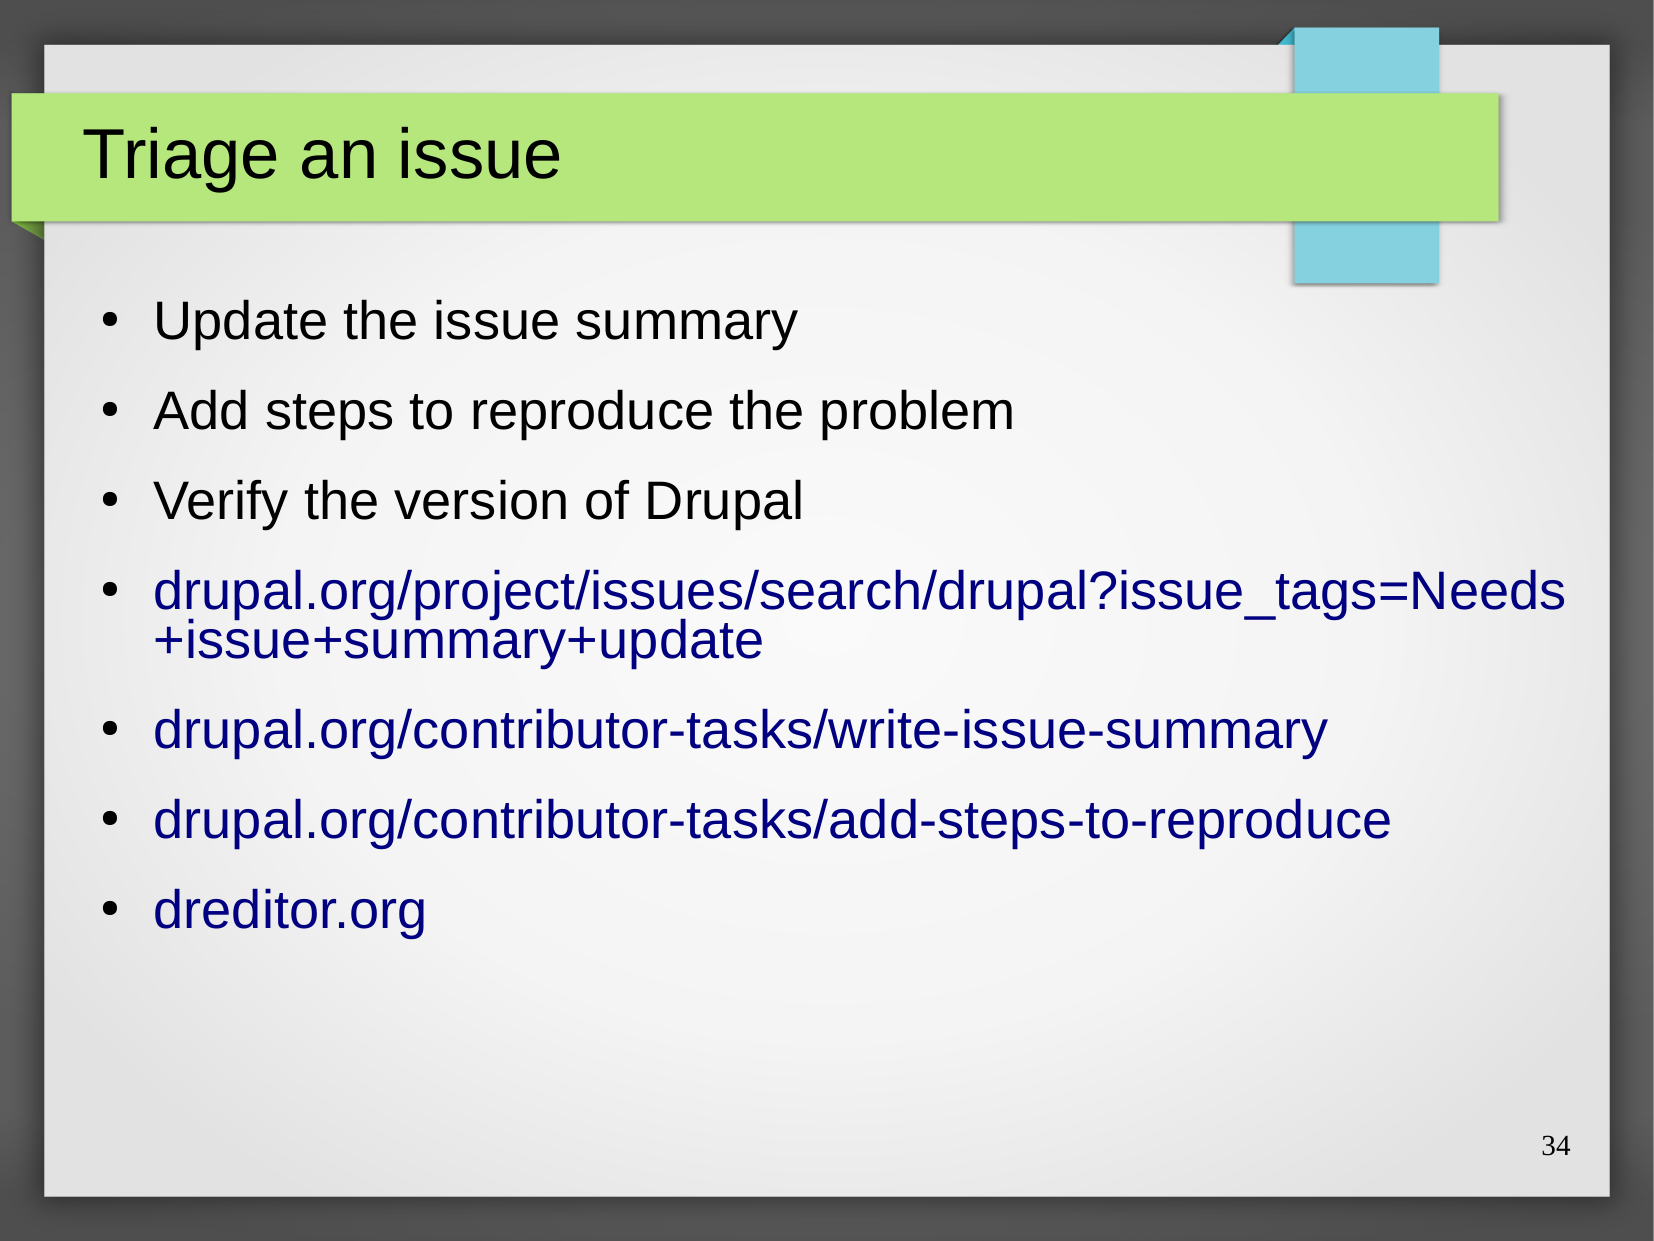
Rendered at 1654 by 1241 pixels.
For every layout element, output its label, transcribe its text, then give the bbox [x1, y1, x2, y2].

picture [0, 0, 1654, 1241]
title Triage an issue [82, 94, 1264, 213]
list Update the issue summary Add steps to reproduce the problem Verify the version of Drupal drupal.org/project/issues/search/drupal?issue_tags=Needs+issue+summary+update drupal.org/contributor-tasks/write-issue-summary drupal.org/contributor-tasks/add-steps-to-reproduce dreditor.org [82, 290, 1571, 1010]
